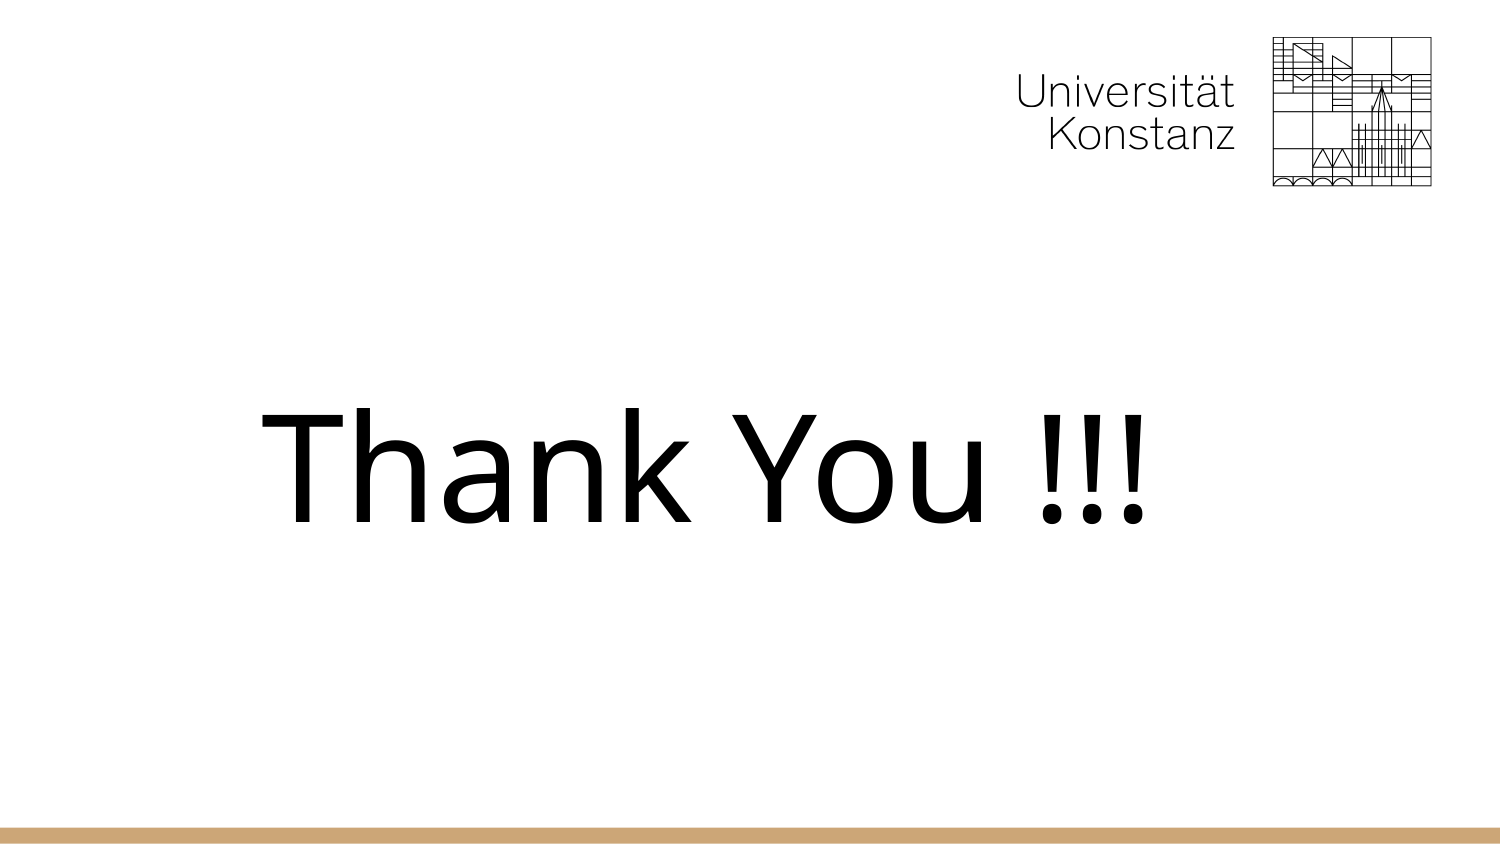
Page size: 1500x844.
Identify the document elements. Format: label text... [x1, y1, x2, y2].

list Thank You !!! [51, 200, 1449, 752]
title [51, 51, 1449, 189]
picture [939, 0, 1500, 261]
